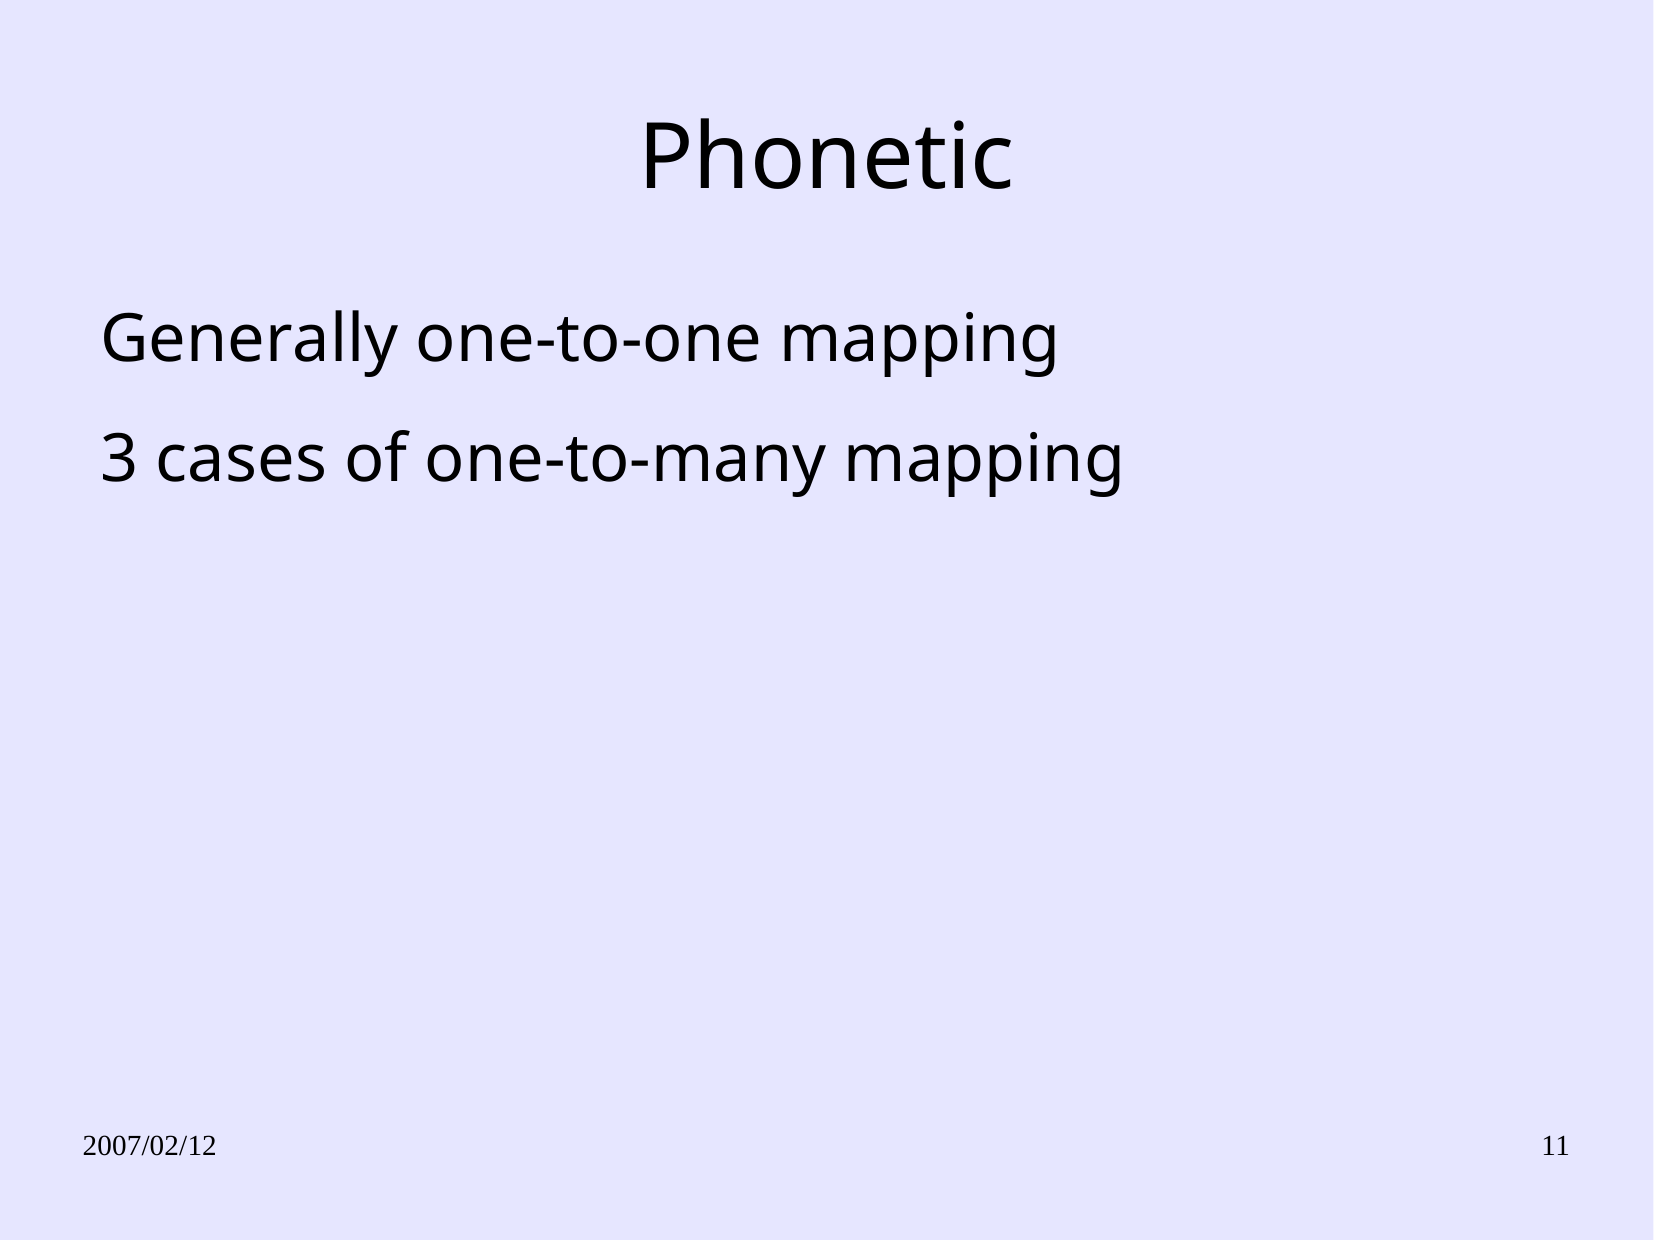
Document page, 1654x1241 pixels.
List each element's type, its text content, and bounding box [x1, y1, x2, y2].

title Phonetic [82, 56, 1571, 250]
list Generally one-to-one mapping 3 cases of one-to-many mapping [82, 290, 1571, 1094]
